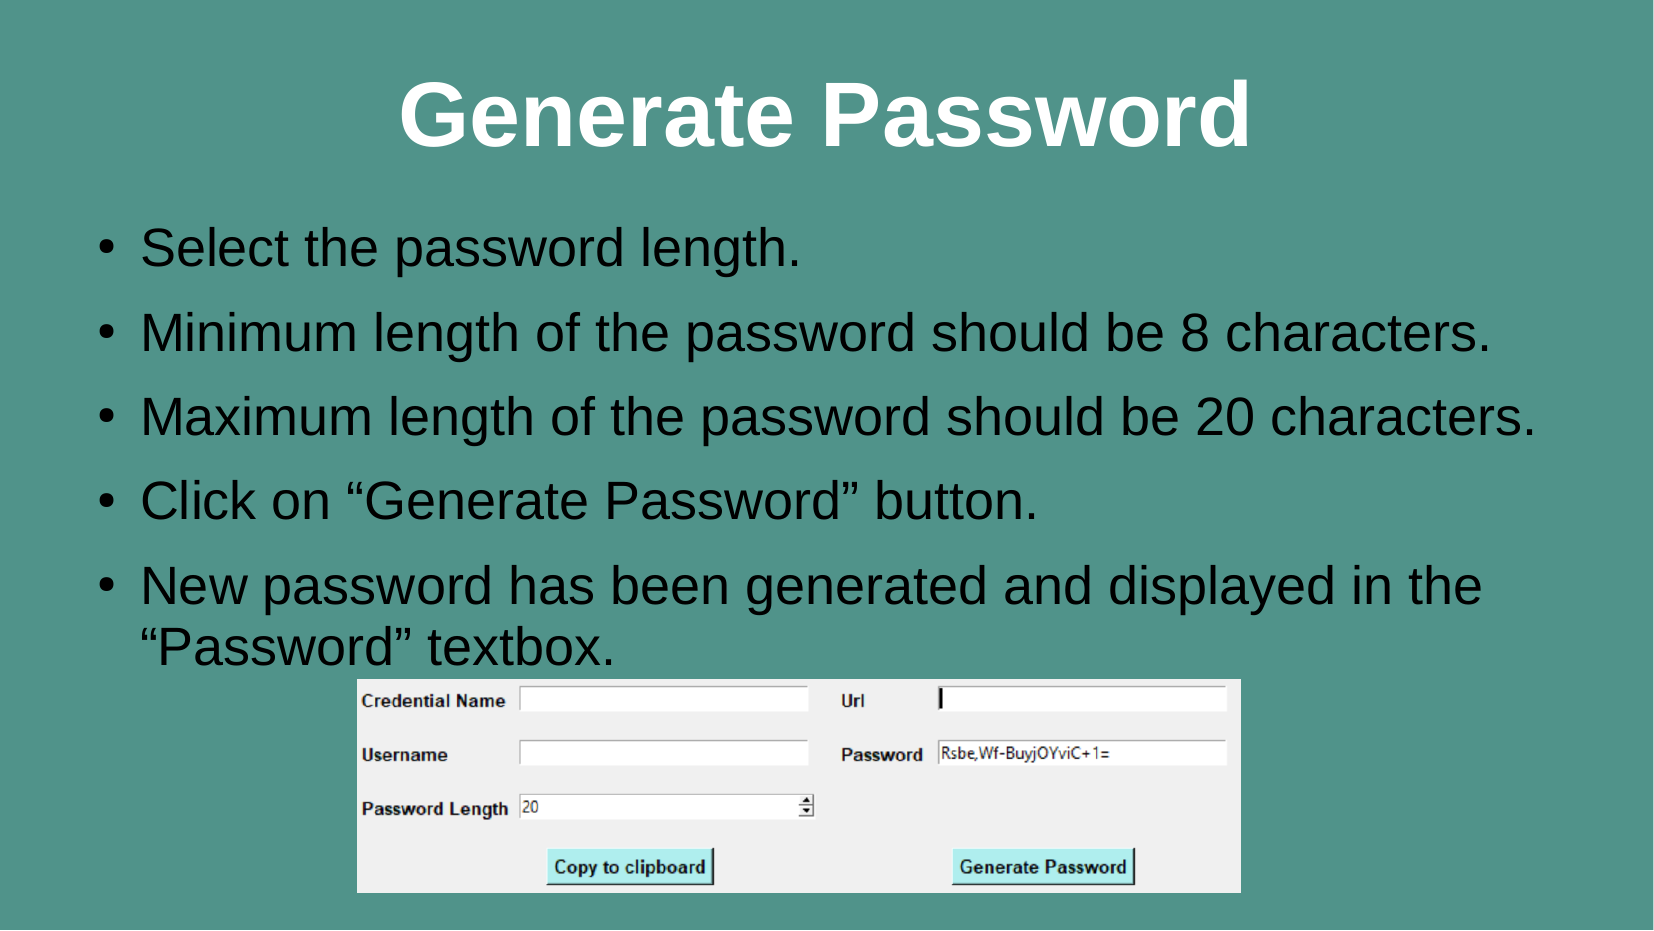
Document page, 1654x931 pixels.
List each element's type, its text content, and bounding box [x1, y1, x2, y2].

list Select the password length. Minimum length of the password should be 8 characters. Maximum length of the password should be 20 characters. Click on “Generate Password” button. New password has been generated and displayed in the “Password” textbox. [82, 217, 1571, 758]
picture [357, 679, 1241, 893]
title Generate Password [82, 37, 1571, 193]
